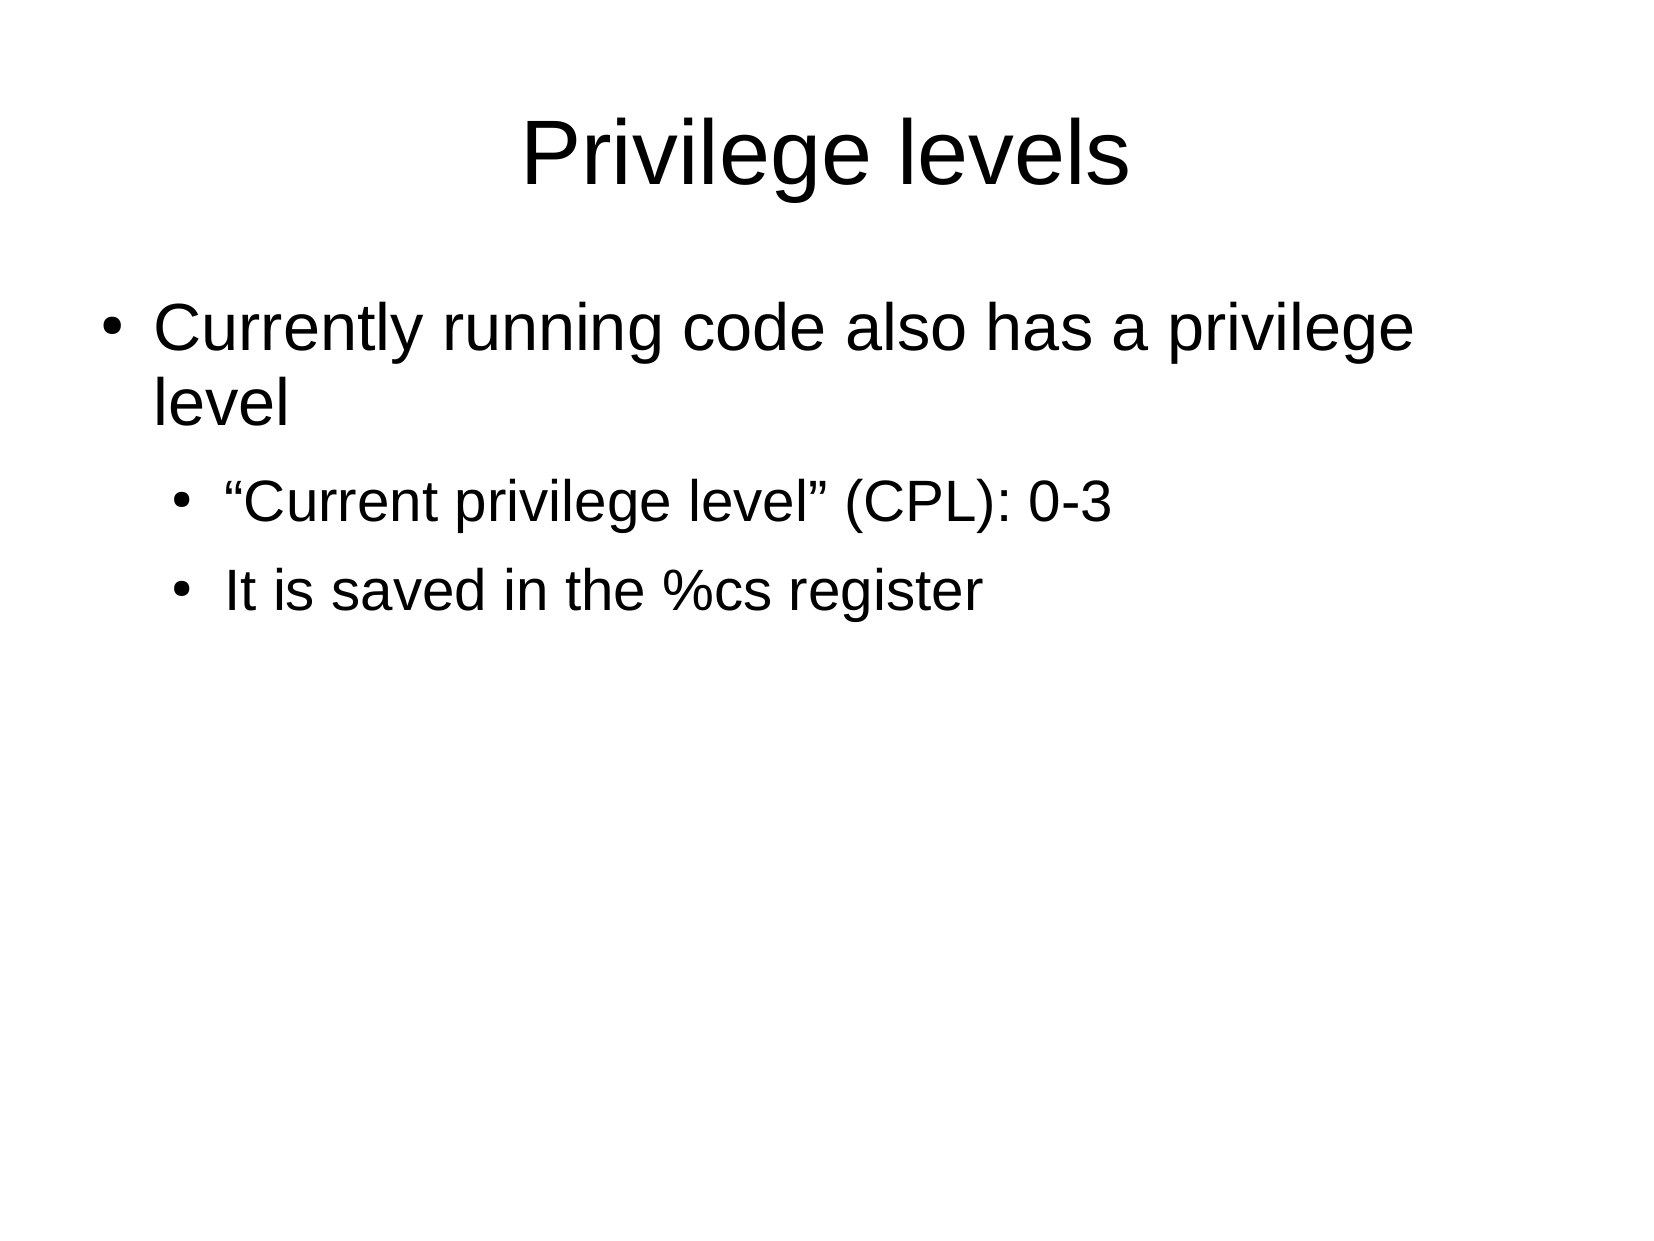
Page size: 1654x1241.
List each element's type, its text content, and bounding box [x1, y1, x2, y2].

title Privilege levels [82, 49, 1571, 257]
list Currently running code also has a privilege level “Current privilege level” (CPL): 0-3 It is saved in the %cs register [82, 290, 1571, 1010]
